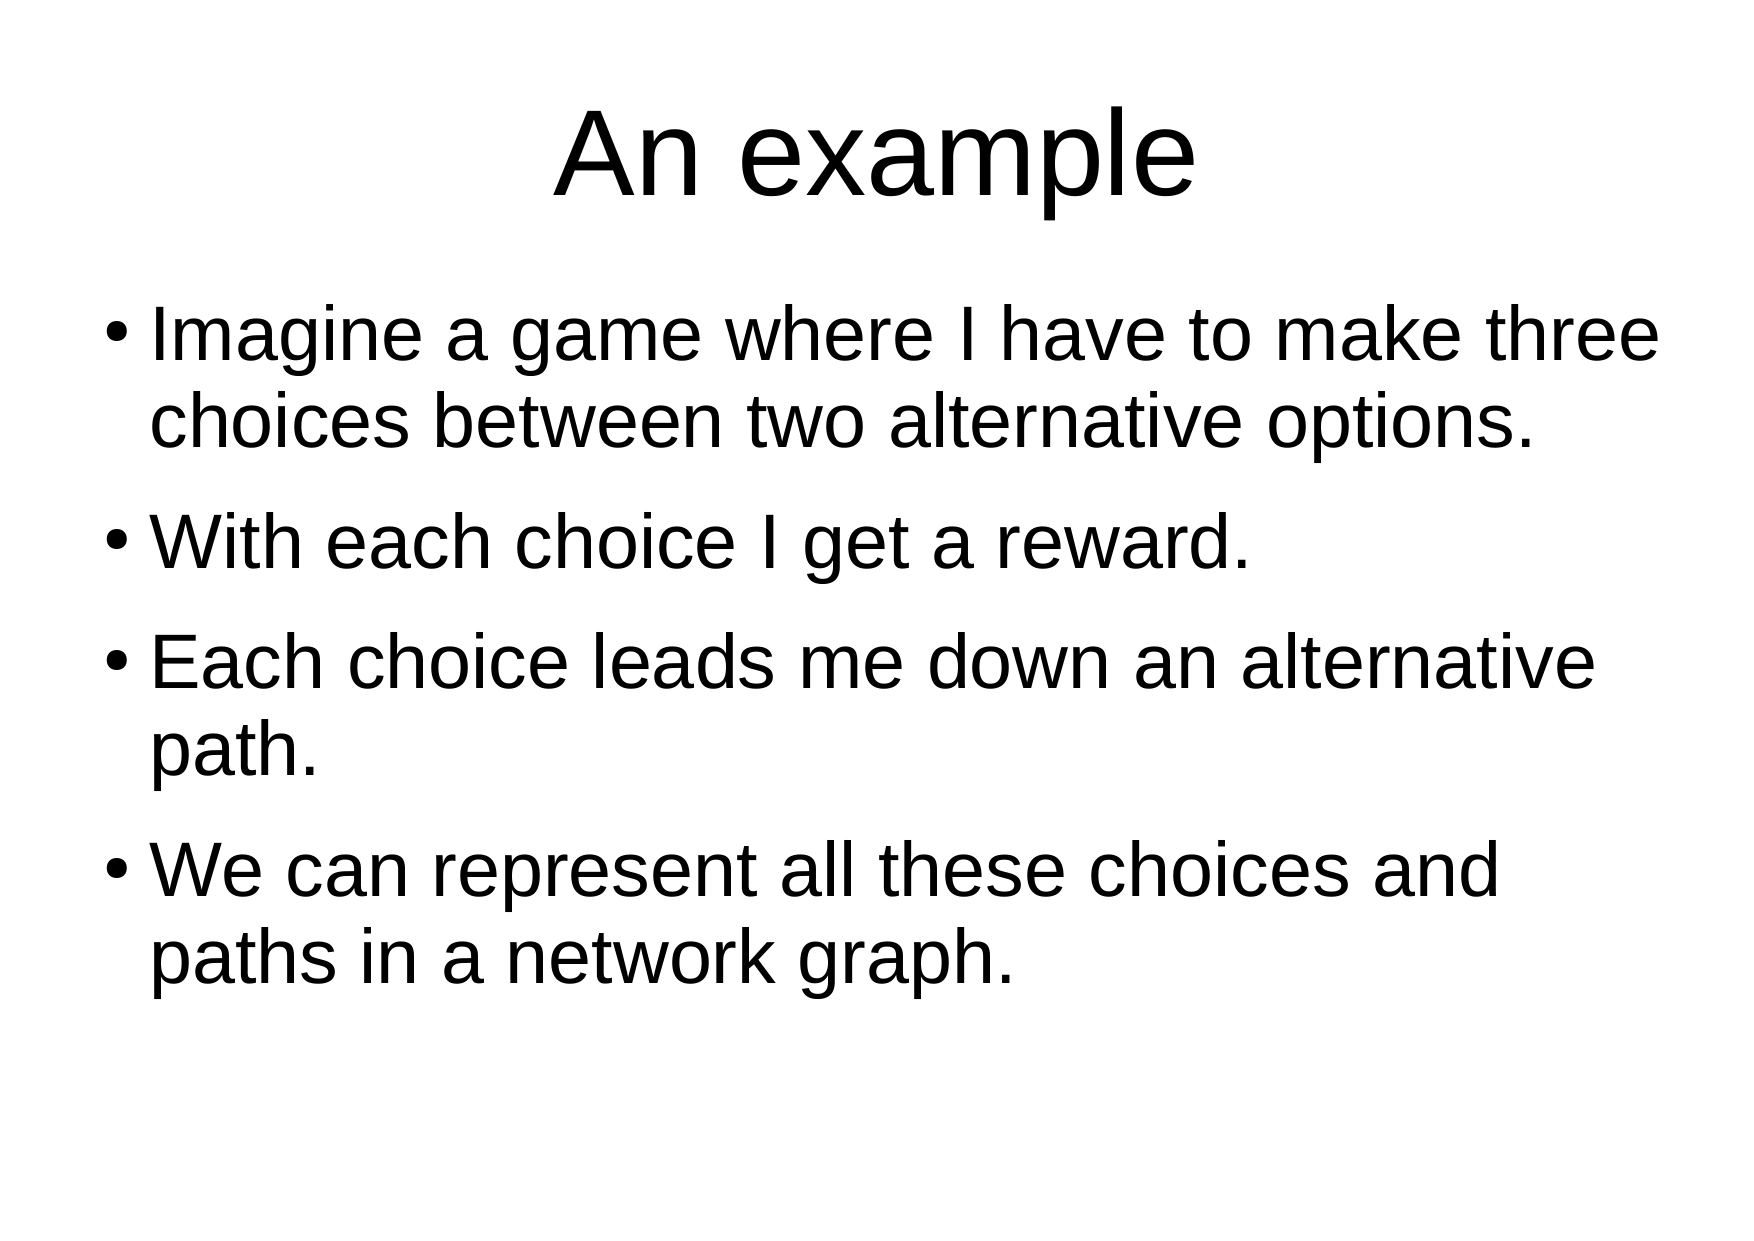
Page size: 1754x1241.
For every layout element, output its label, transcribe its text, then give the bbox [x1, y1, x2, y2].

title An example [87, 49, 1667, 257]
list Imagine a game where I have to make three choices between two alternative options. With each choice I get a reward. Each choice leads me down an alternative path. We can represent all these choices and paths in a network graph. [87, 290, 1667, 1010]
